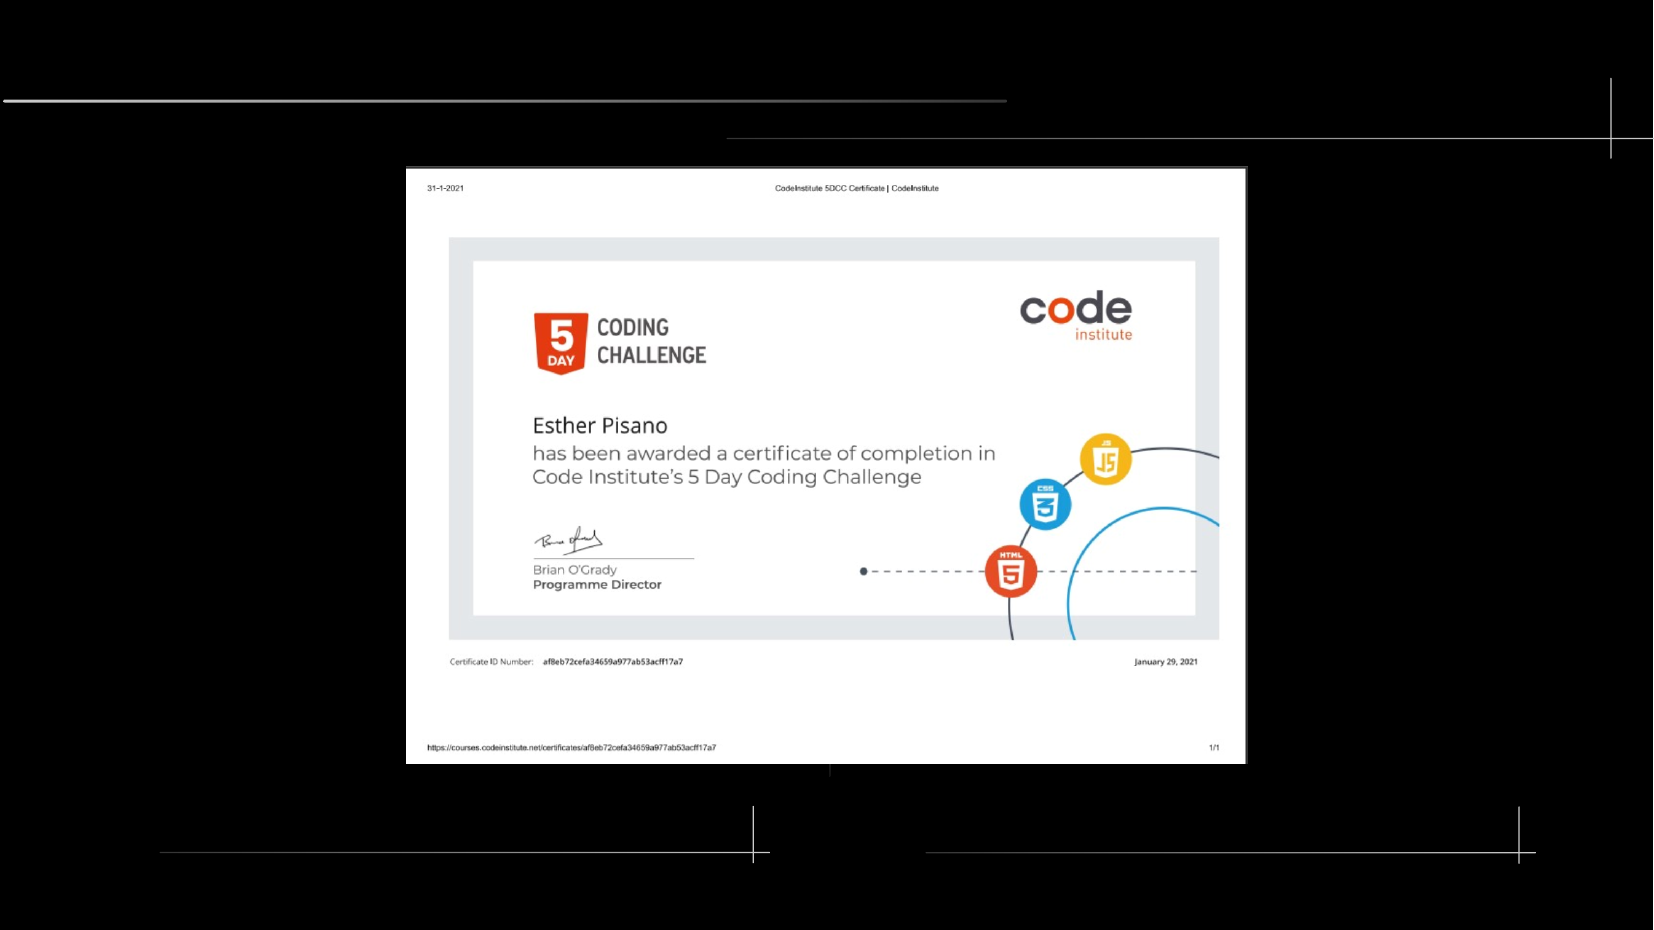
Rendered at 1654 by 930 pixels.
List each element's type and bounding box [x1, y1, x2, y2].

picture [405, 166, 1248, 764]
